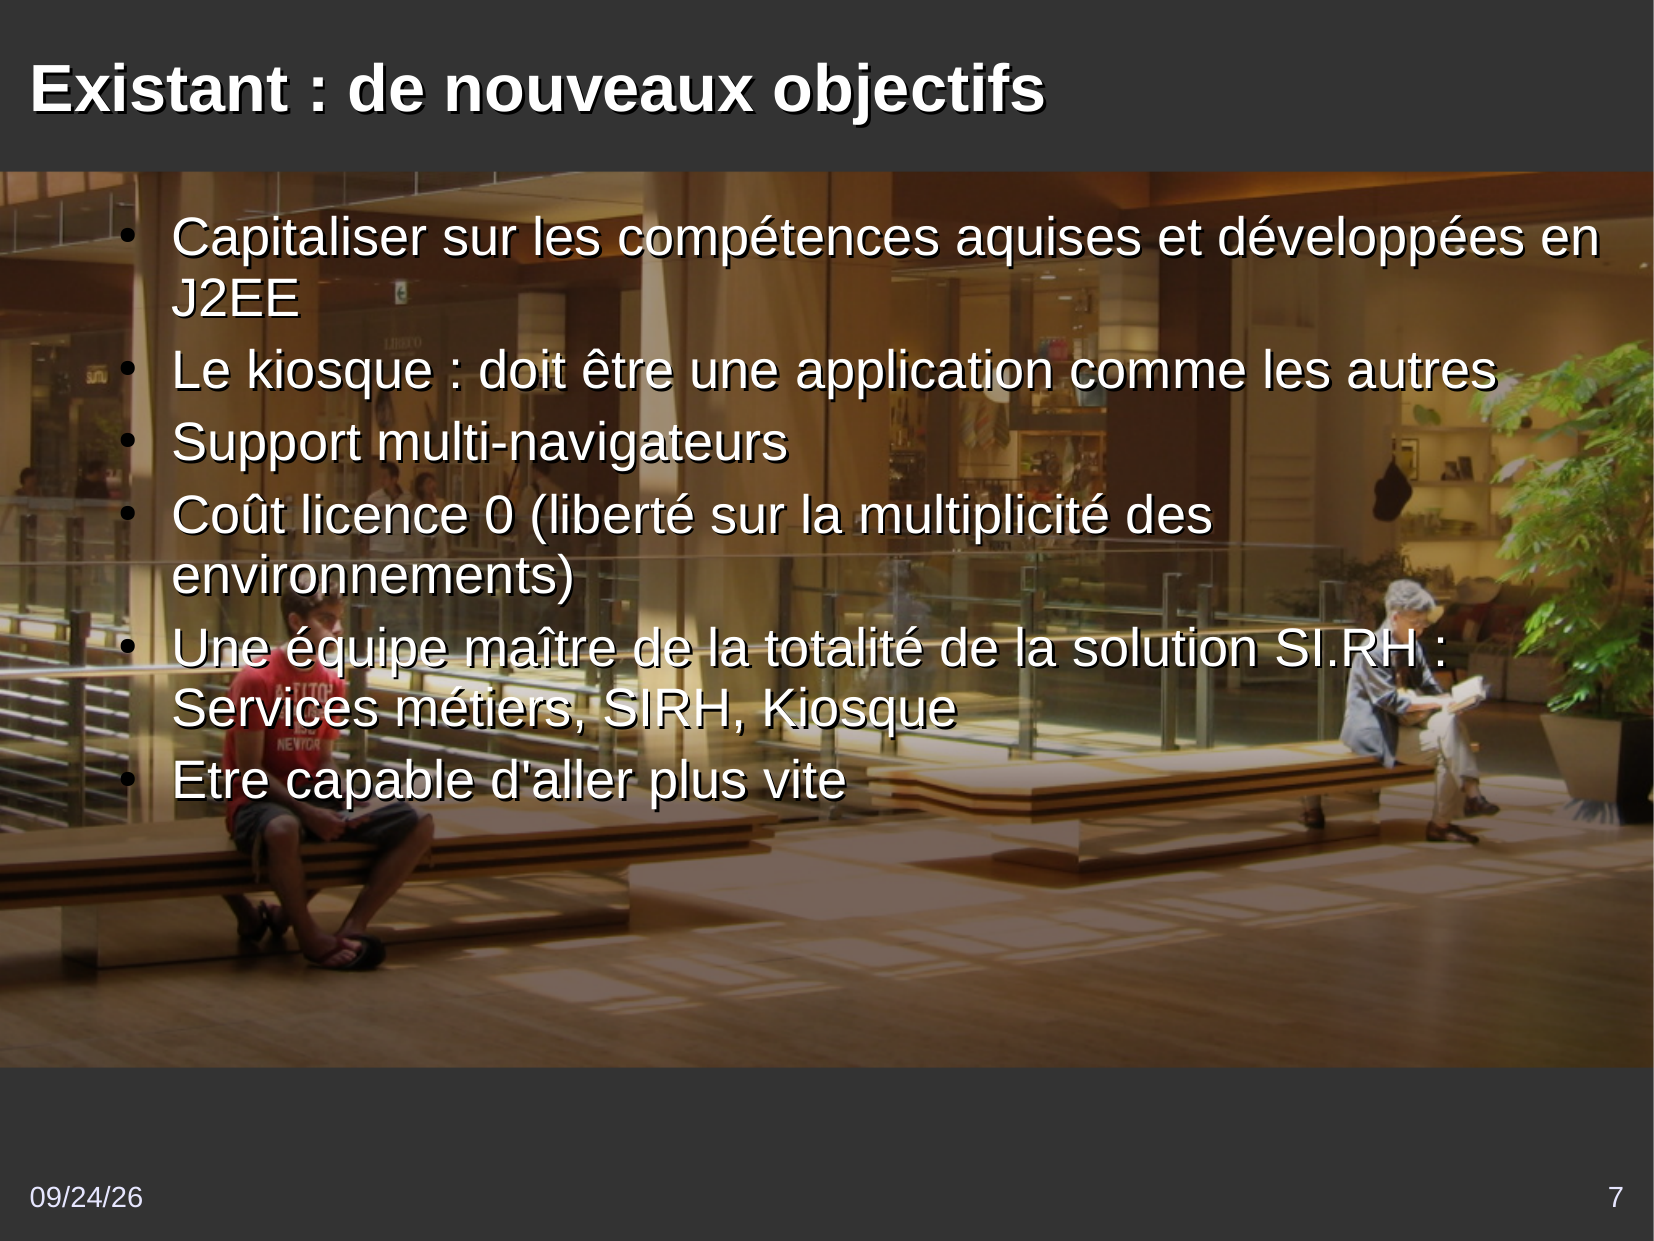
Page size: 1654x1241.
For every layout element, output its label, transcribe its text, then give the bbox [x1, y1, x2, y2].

list Capitaliser sur les compétences aquises et développées en J2EE Le kiosque : doit être une application comme les autres Support multi-navigateurs Coût licence 0 (liberté sur la multiplicité des environnements) Une équipe maître de la totalité de la solution SI.RH : Services métiers, SIRH, Kiosque Etre capable d'aller plus vite [29, 206, 1625, 1034]
title Existant : de nouveaux objectifs [29, 29, 1625, 148]
picture [0, 0, 1654, 1241]
